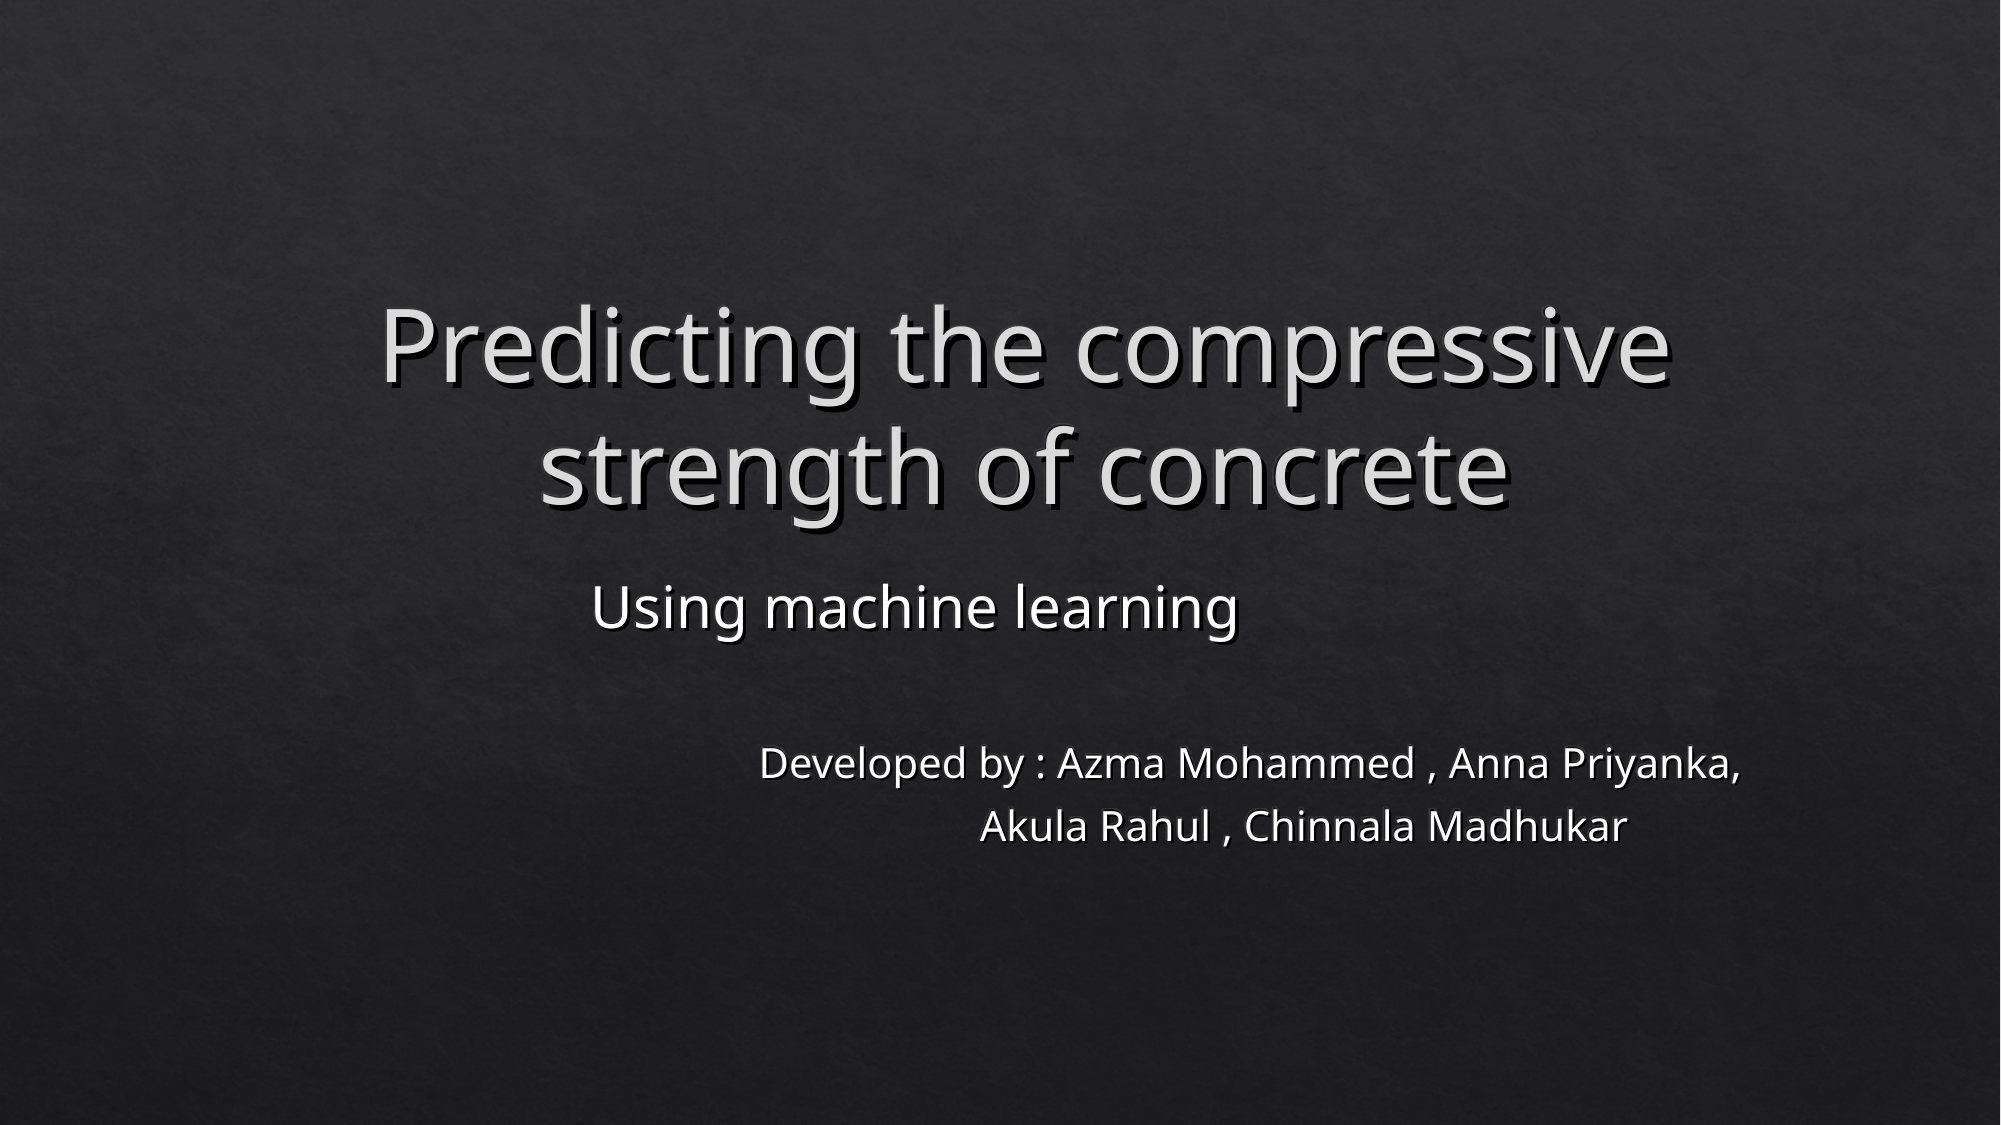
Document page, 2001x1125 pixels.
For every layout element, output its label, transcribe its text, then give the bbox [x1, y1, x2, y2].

subtitle Using machine learning Developed by : Azma Mohammed , Anna Priyanka, Akula Rahul , Chinnala Madhukar [0, 562, 1955, 1068]
title Predicting the compressive strength of concrete [250, 123, 1800, 533]
